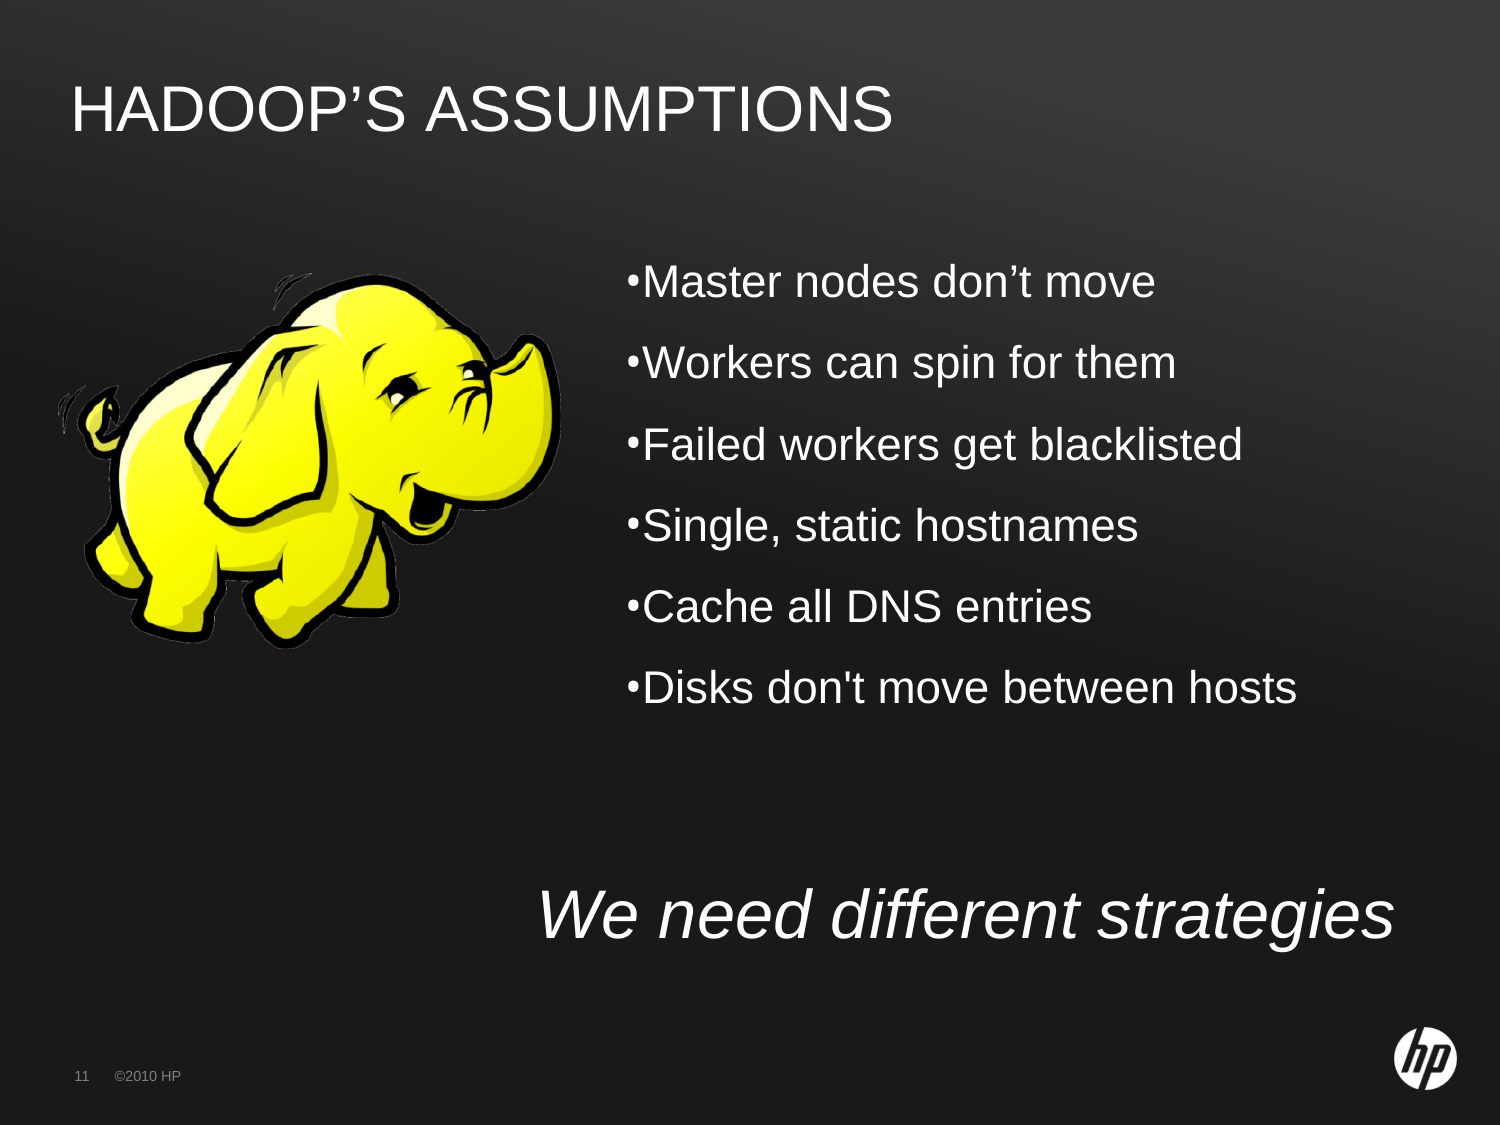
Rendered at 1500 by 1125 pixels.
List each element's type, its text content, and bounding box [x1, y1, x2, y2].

text_box HADOOP’S ASSUMPTIONS [55, 68, 1430, 153]
text_box Master nodes don’t move Workers can spin for them Failed workers get blacklisted Single, static hostnames Cache all DNS entries Disks don't move between hosts [610, 238, 1460, 863]
text_box We need different strategies [522, 869, 1412, 962]
picture [0, 0, 1500, 1125]
